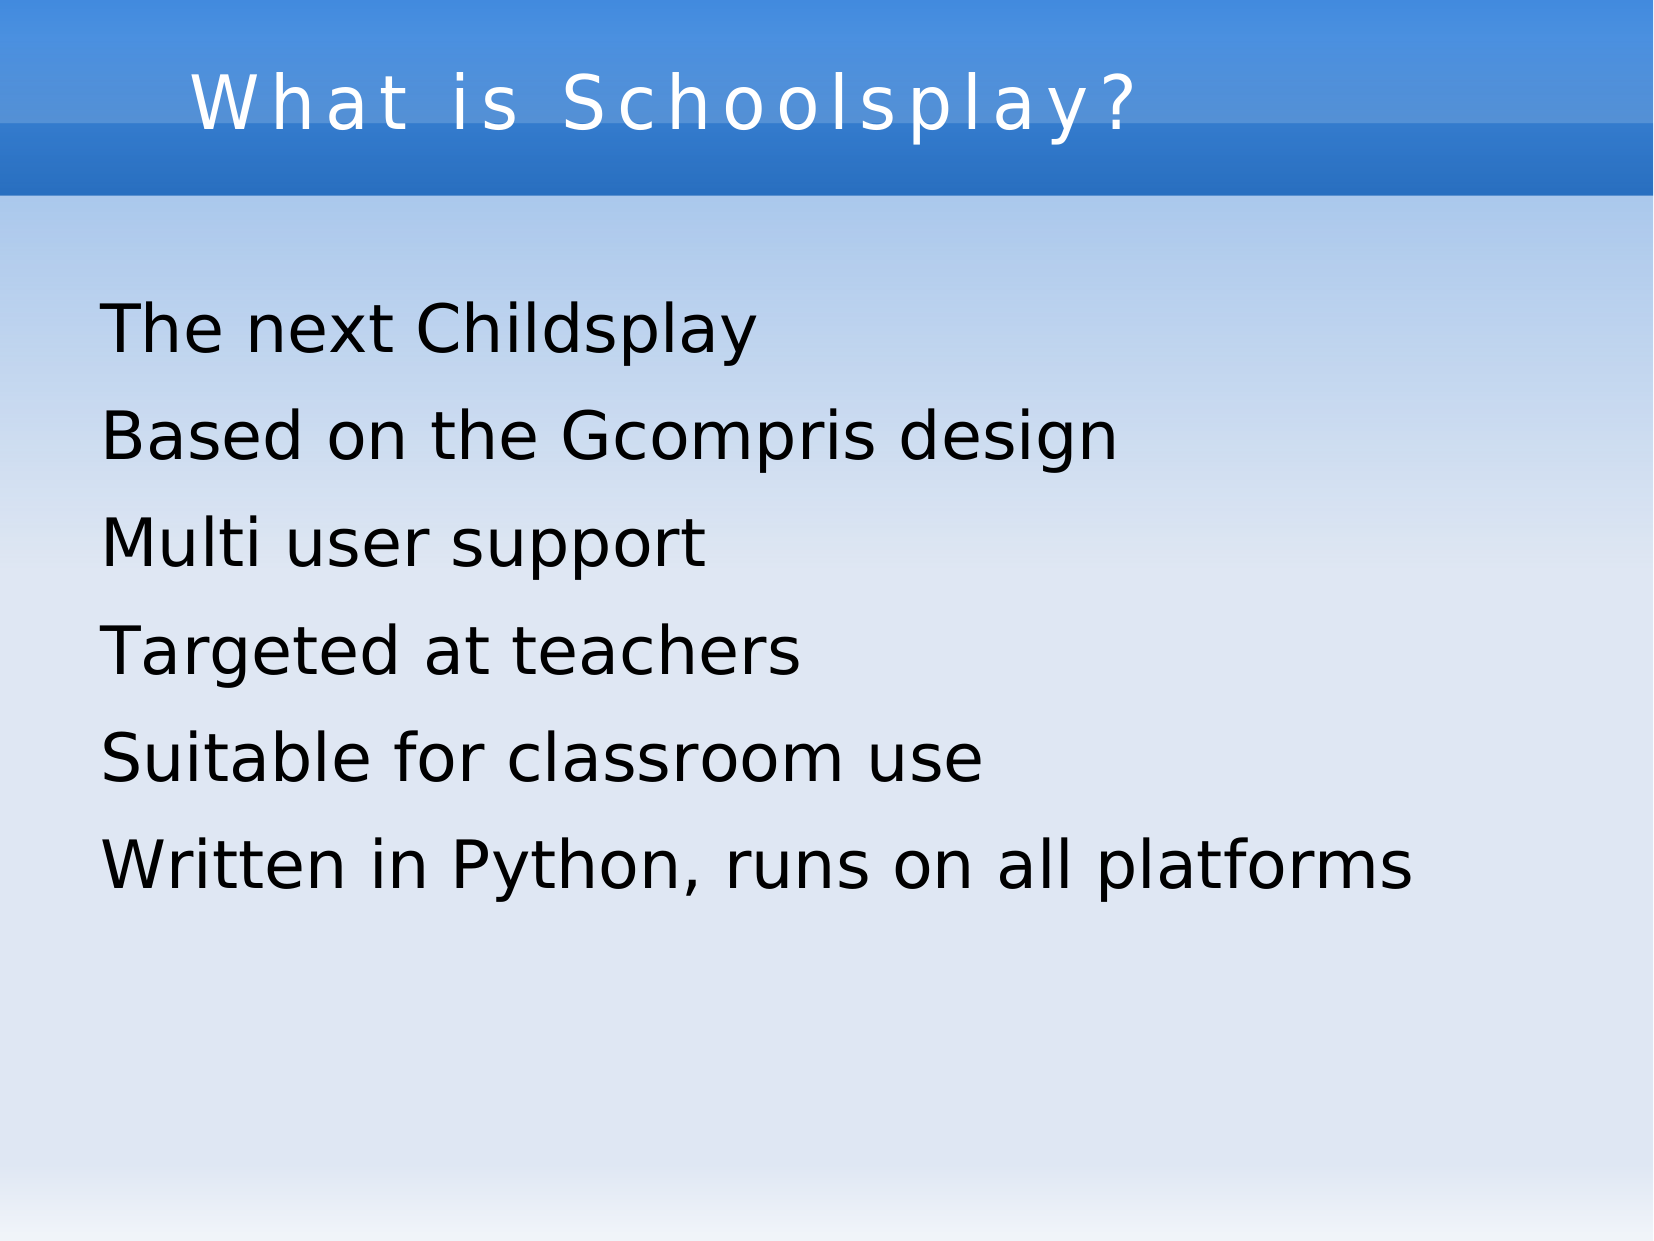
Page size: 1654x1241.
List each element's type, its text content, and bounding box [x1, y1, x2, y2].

picture [0, 0, 1654, 1241]
list The next Childsplay Based on the Gcompris design Multi user support Targeted at teachers Suitable for classroom use Written in Python, runs on all platforms [82, 290, 1571, 1109]
title What is Schoolsplay? [58, 29, 1270, 178]
